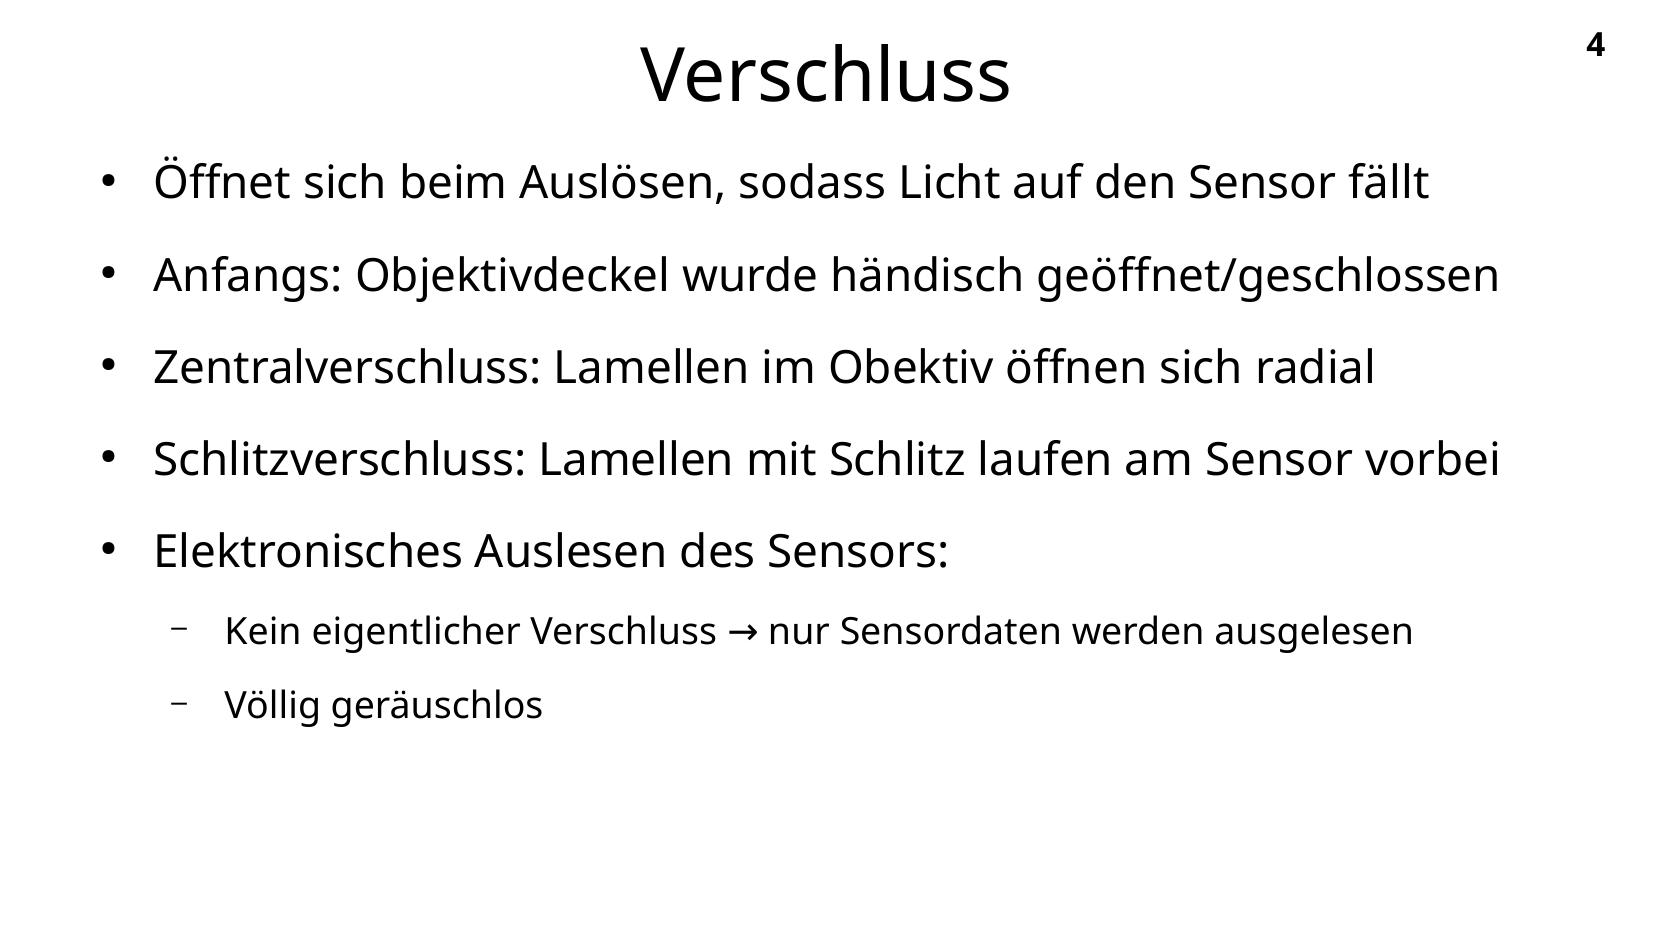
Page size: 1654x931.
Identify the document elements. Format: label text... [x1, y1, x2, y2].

list Öffnet sich beim Auslösen, sodass Licht auf den Sensor fällt Anfangs: Objektivdeckel wurde händisch geöffnet/geschlossen Zentralverschluss: Lamellen im Obektiv öffnen sich radial Schlitzverschluss: Lamellen mit Schlitz laufen am Sensor vorbei Elektronisches Auslesen des Sensors: Kein eigentlicher Verschluss → nur Sensordaten werden ausgelesen Völlig geräuschlos [82, 150, 1571, 811]
title Verschluss [82, 13, 1571, 132]
